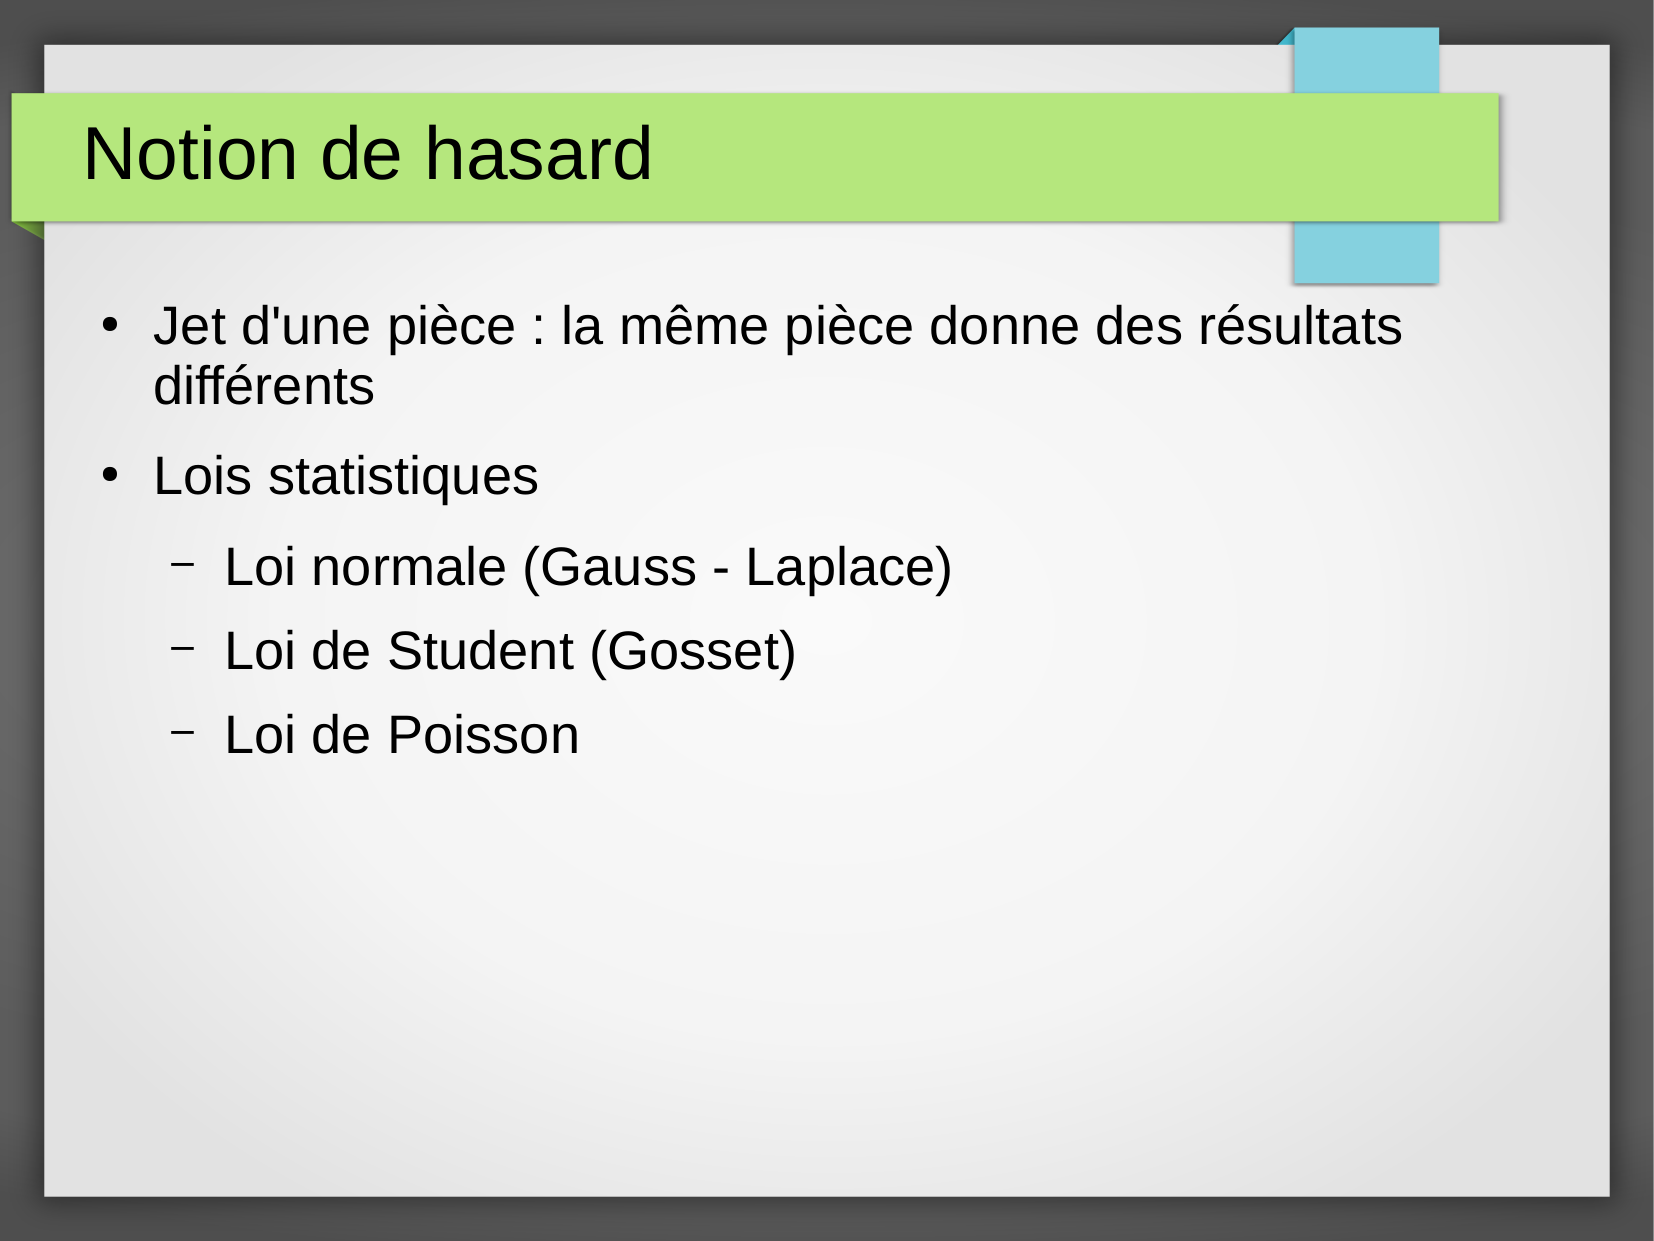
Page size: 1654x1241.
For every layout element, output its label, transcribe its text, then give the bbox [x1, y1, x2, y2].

list Jet d'une pièce : la même pièce donne des résultats différents Lois statistiques Loi normale (Gauss - Laplace) Loi de Student (Gosset) Loi de Poisson [82, 295, 1571, 1015]
title Notion de hasard [82, 94, 1264, 213]
picture [0, 0, 1654, 1241]
